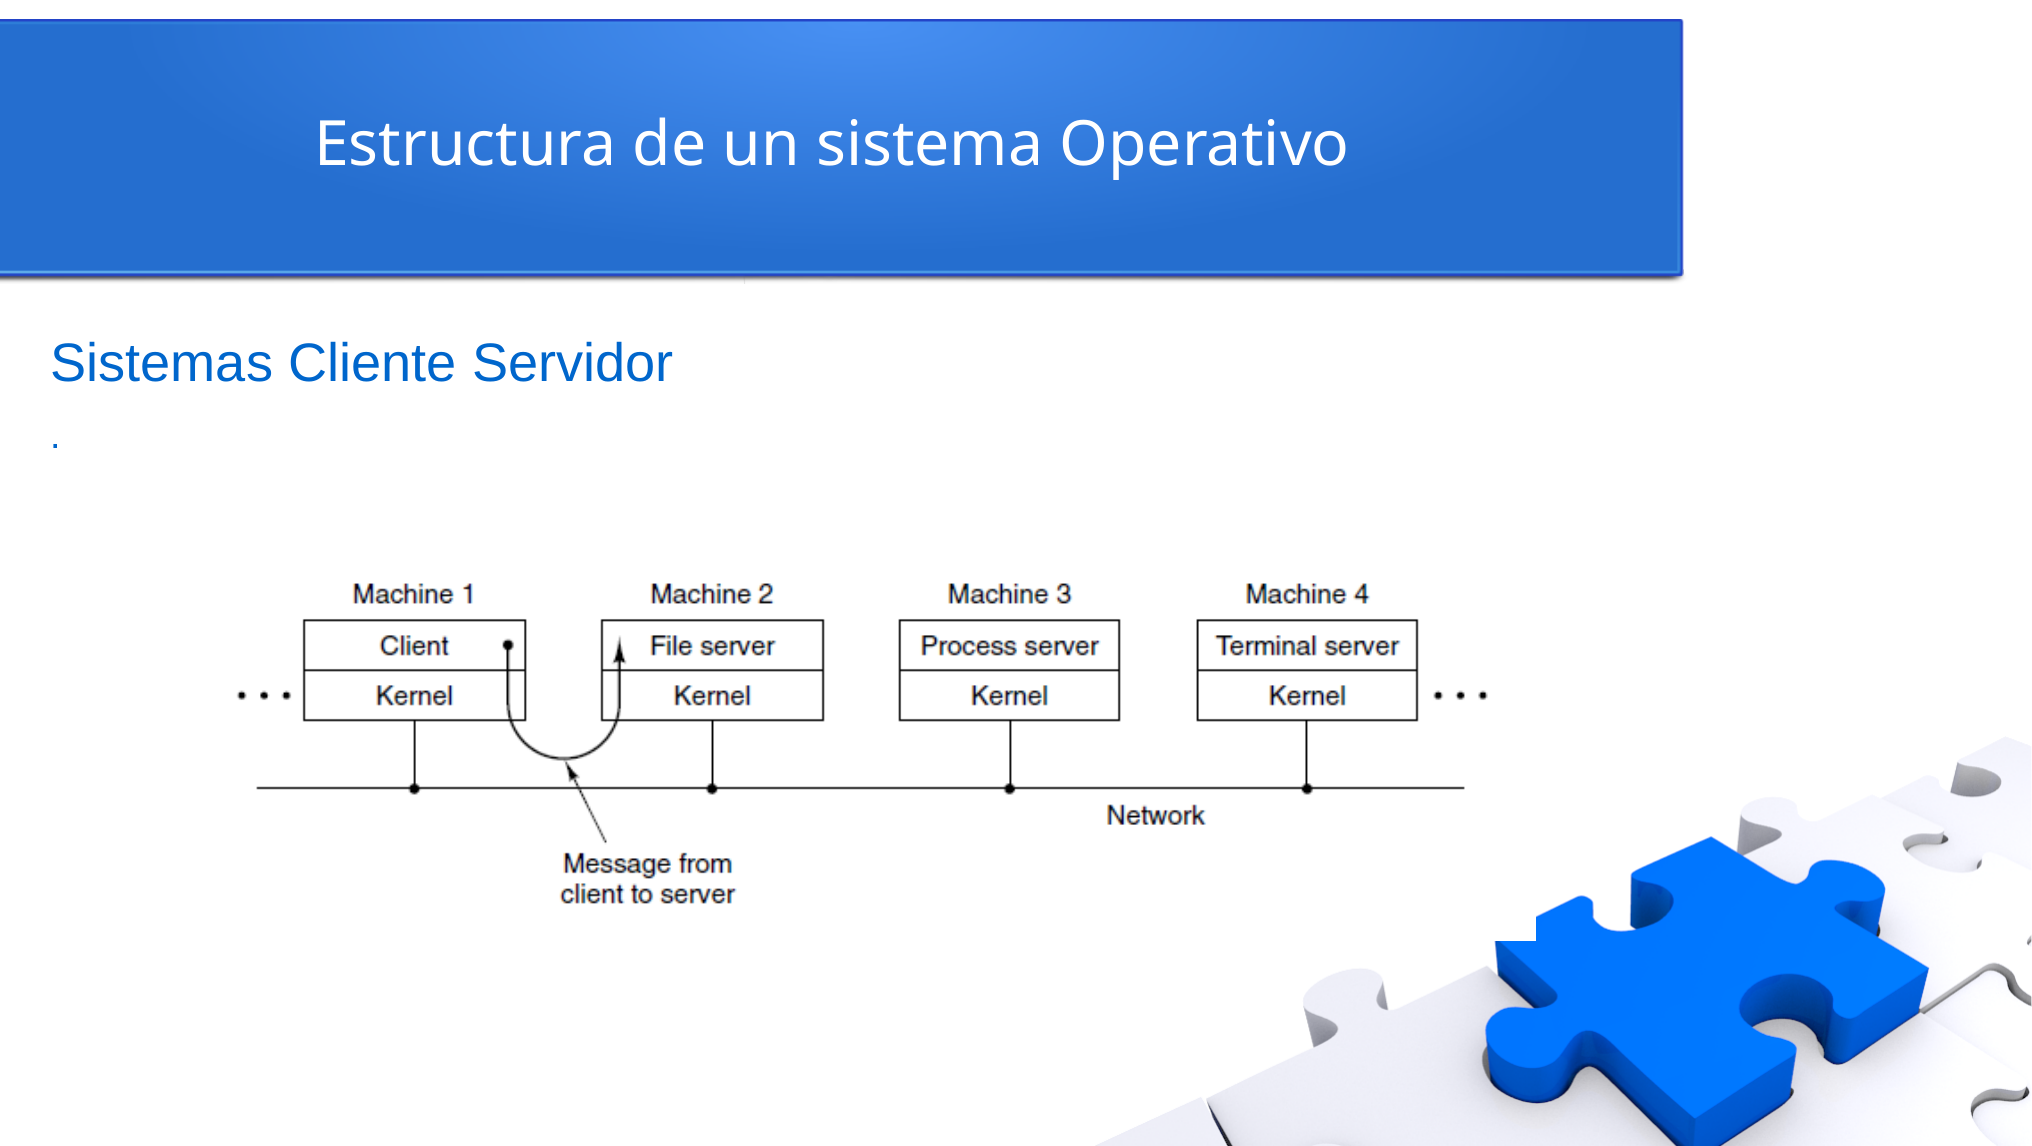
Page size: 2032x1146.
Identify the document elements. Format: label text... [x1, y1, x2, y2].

picture [218, 543, 2032, 1146]
picture [0, 19, 1689, 284]
title Estructura de un sistema Operativo [0, 45, 1666, 237]
text_box Sistemas Cliente Servidor . [35, 295, 1571, 506]
